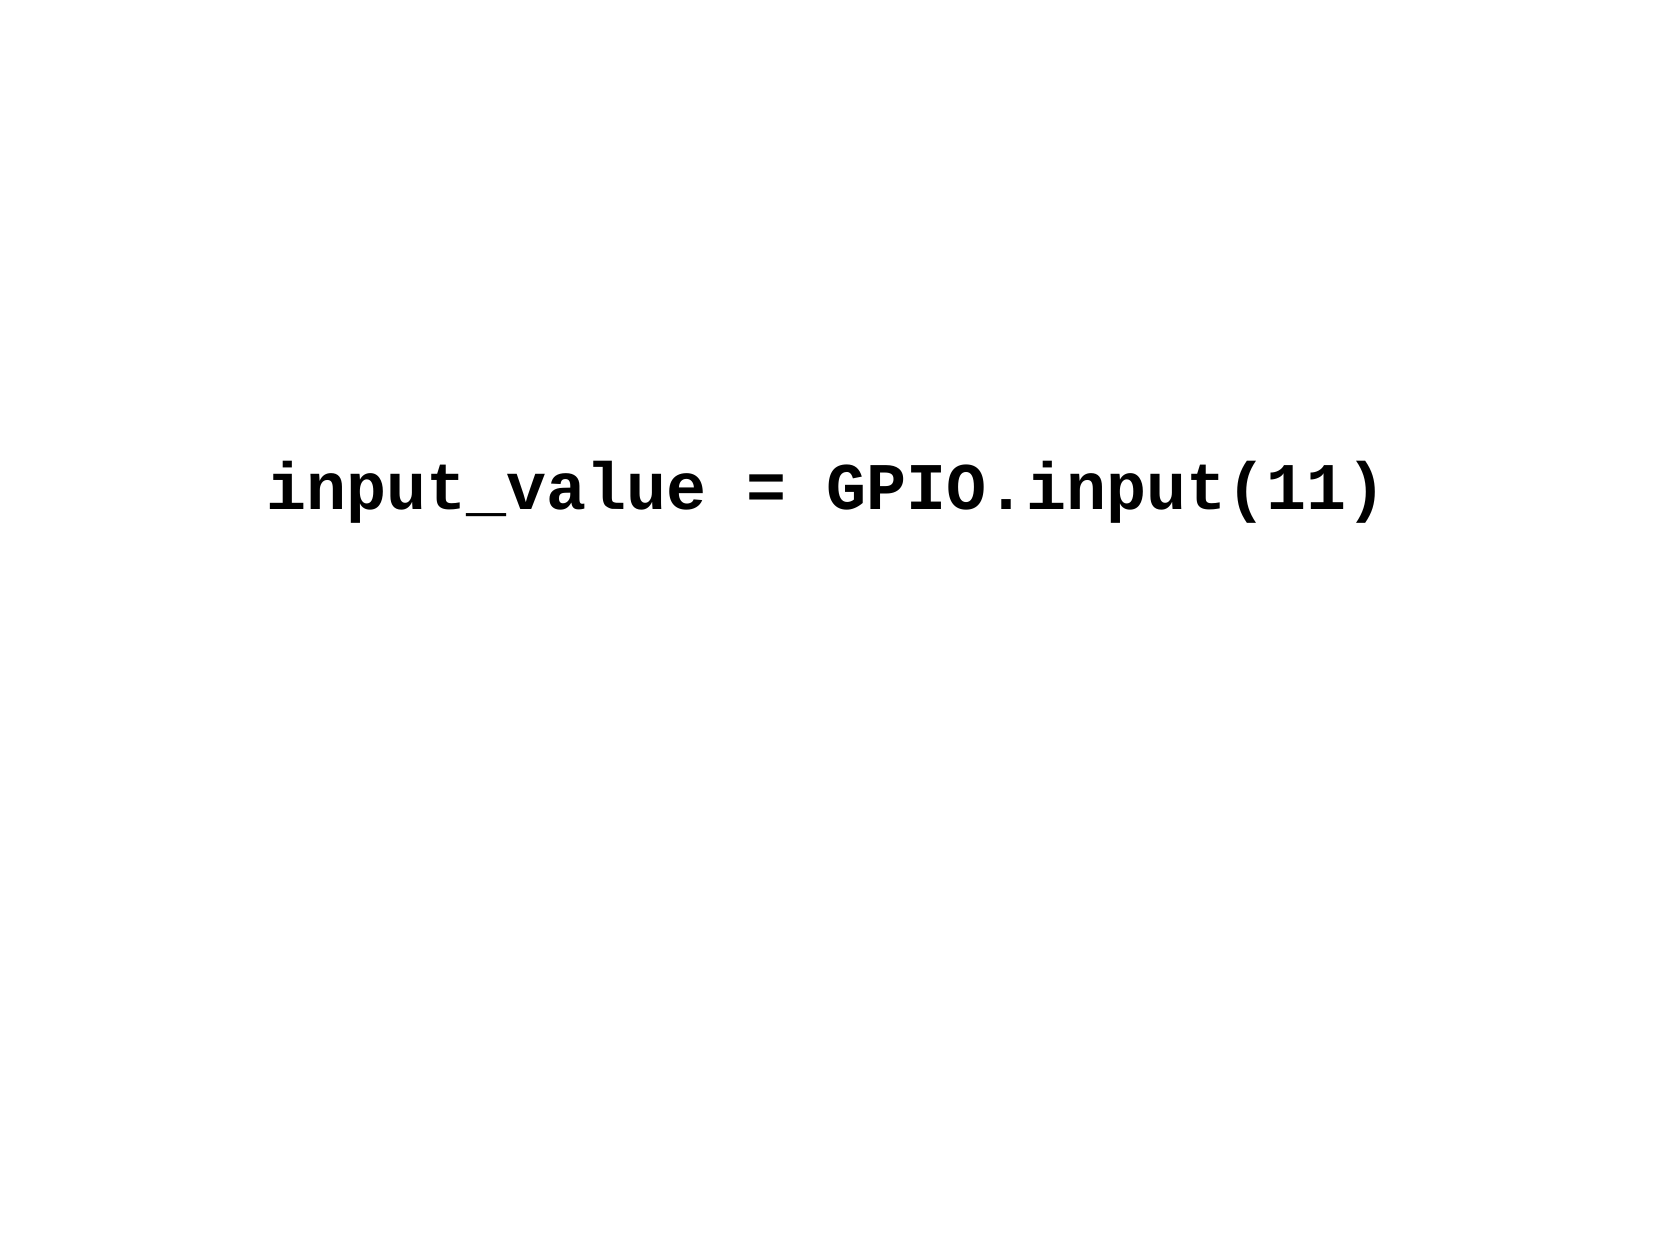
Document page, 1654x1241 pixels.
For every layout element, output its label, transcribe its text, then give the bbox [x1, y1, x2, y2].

subtitle input_value = GPIO.input(11) [82, 49, 1571, 1010]
